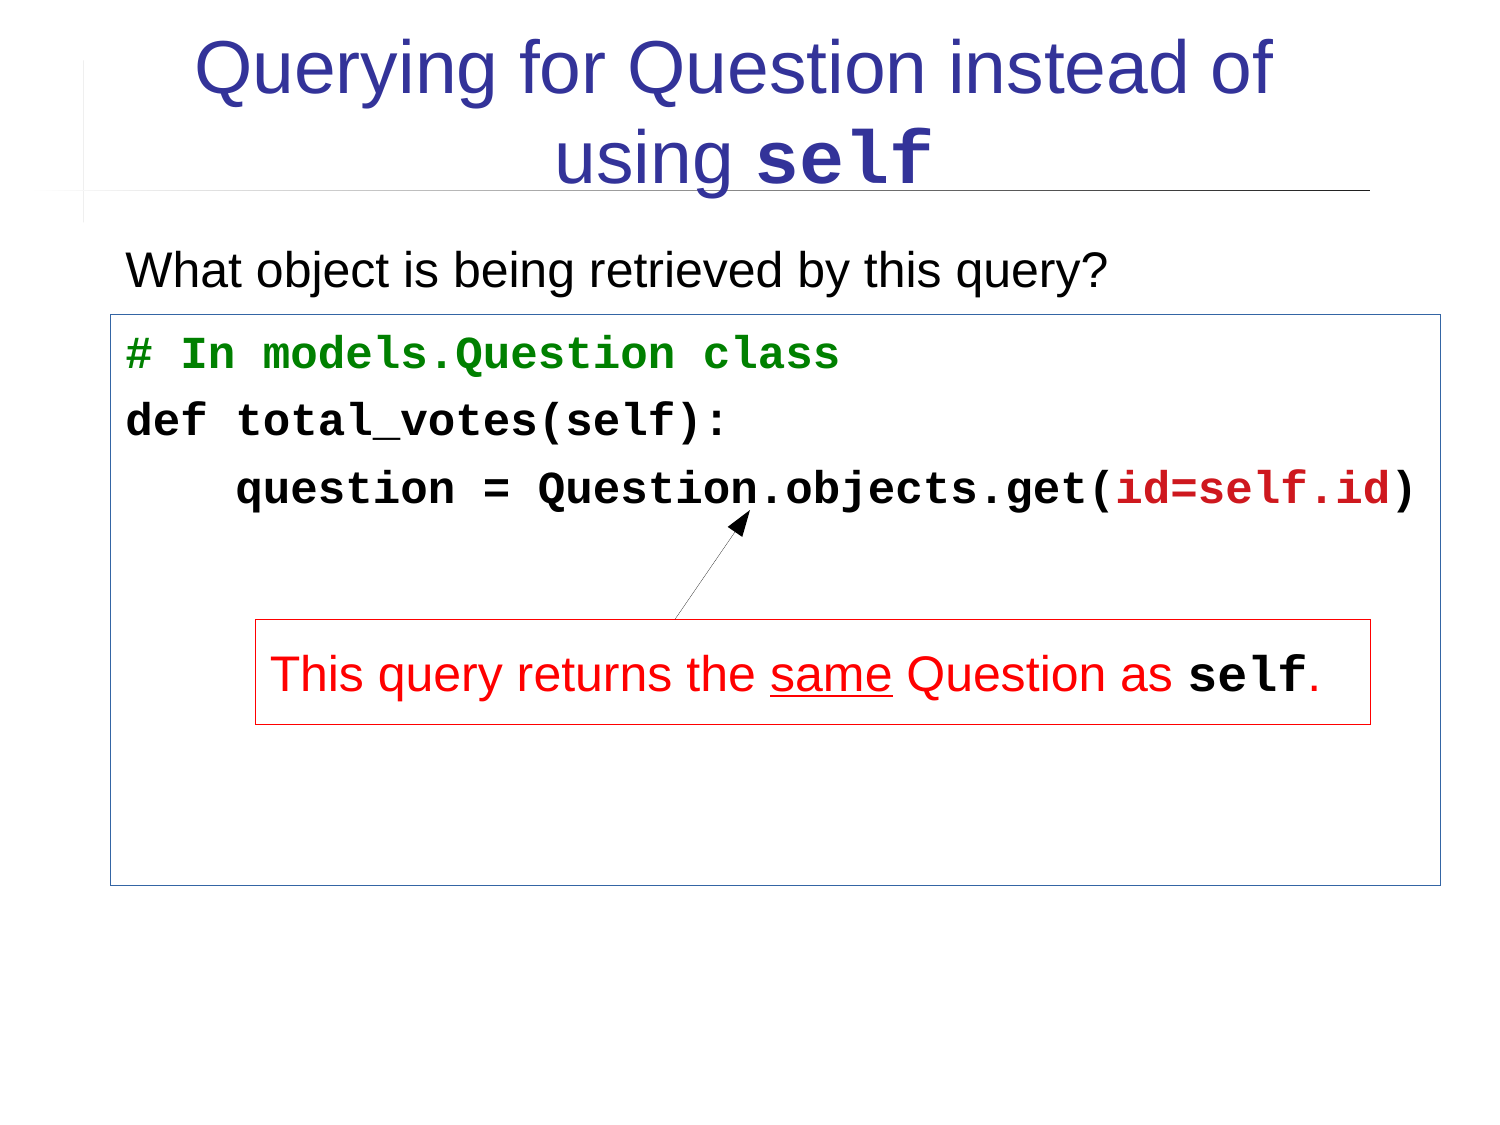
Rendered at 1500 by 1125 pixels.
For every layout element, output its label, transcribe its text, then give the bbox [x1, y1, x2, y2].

title Querying for Question instead of using self [100, 10, 1389, 206]
list What object is being retrieved by this query? [110, 229, 1400, 314]
list # In models.Question class def total_votes(self): question = Question.objects.get(id=self.id) [110, 314, 1441, 886]
text_box This query returns the same Question as self. [255, 619, 1371, 725]
